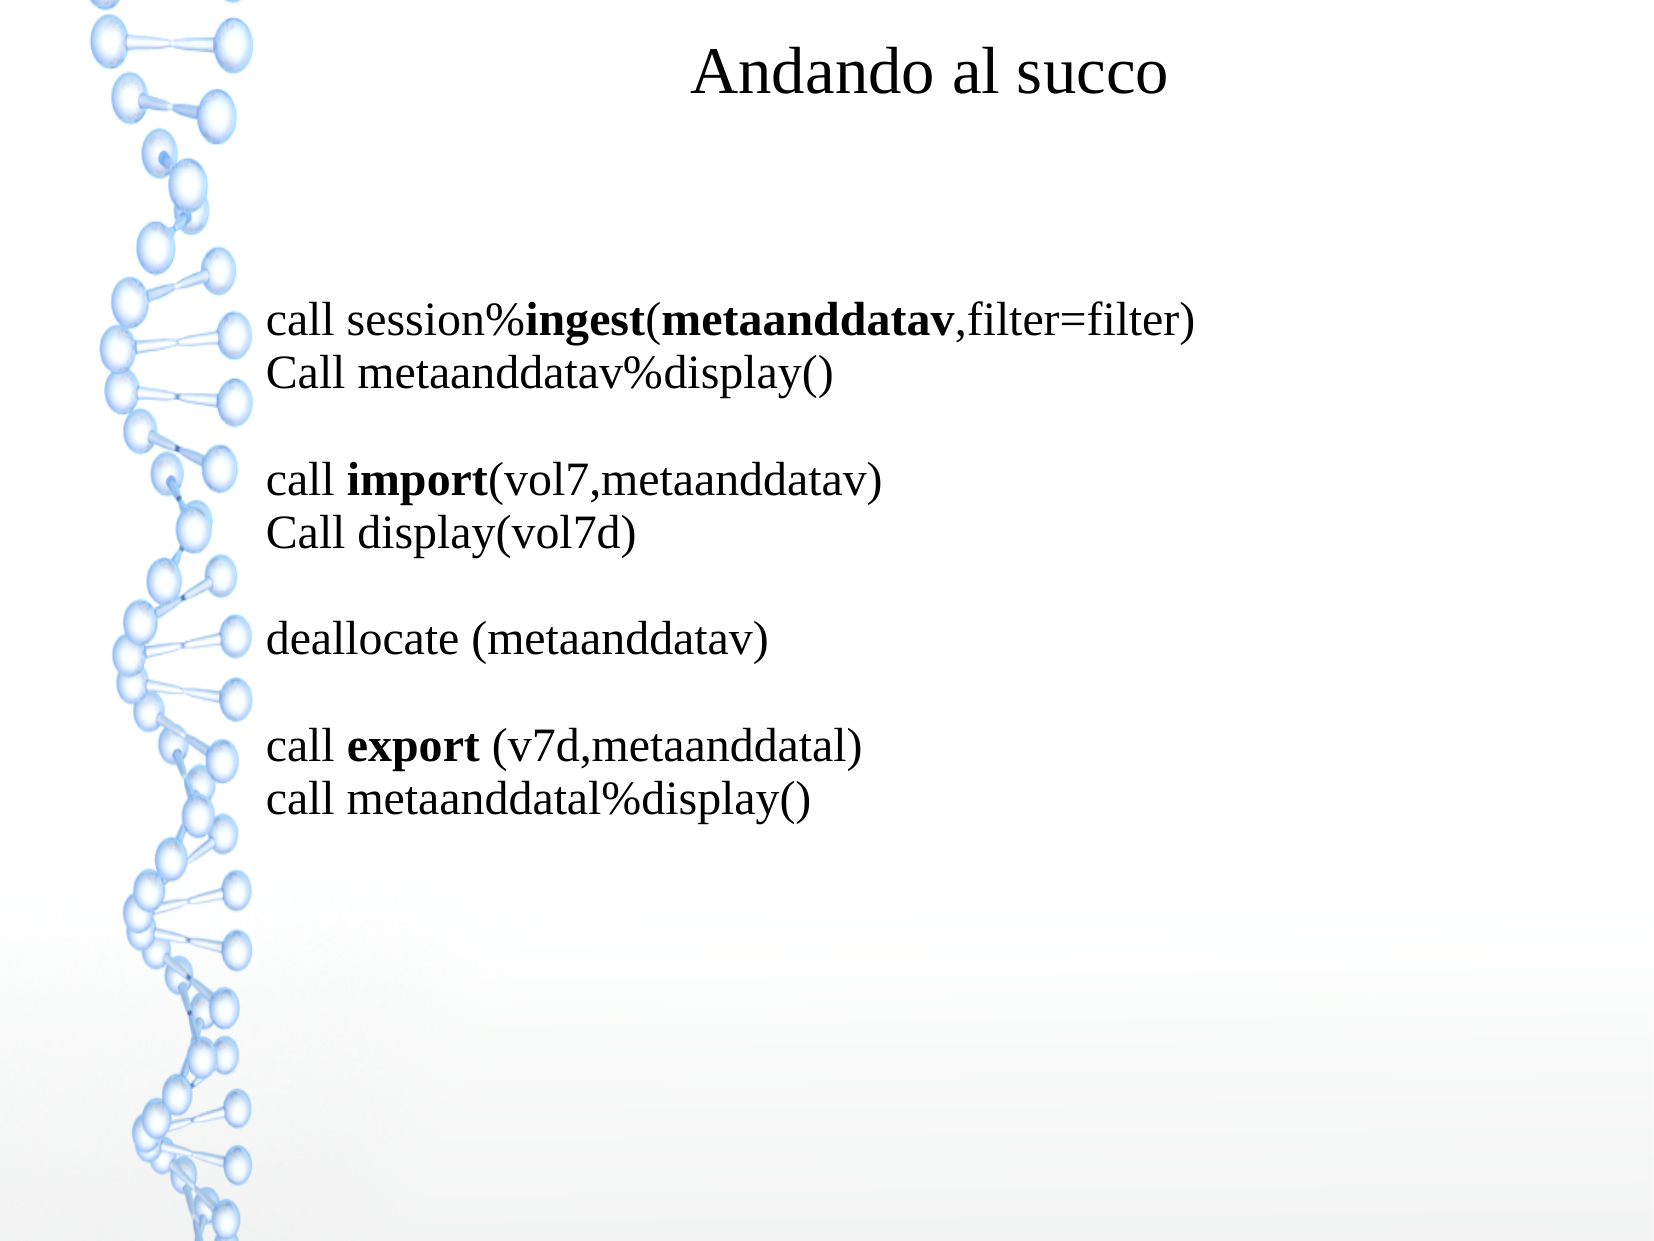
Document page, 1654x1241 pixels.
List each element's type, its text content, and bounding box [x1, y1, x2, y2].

subtitle Andando al succo call session%ingest(metaanddatav,filter=filter) Call metaanddatav%display() call import(vol7,metaanddatav) Call display(vol7d) deallocate (metaanddatav) call export (v7d,metaanddatal) call metaanddatal%display() [265, 33, 1595, 1011]
picture [0, 0, 1654, 1241]
